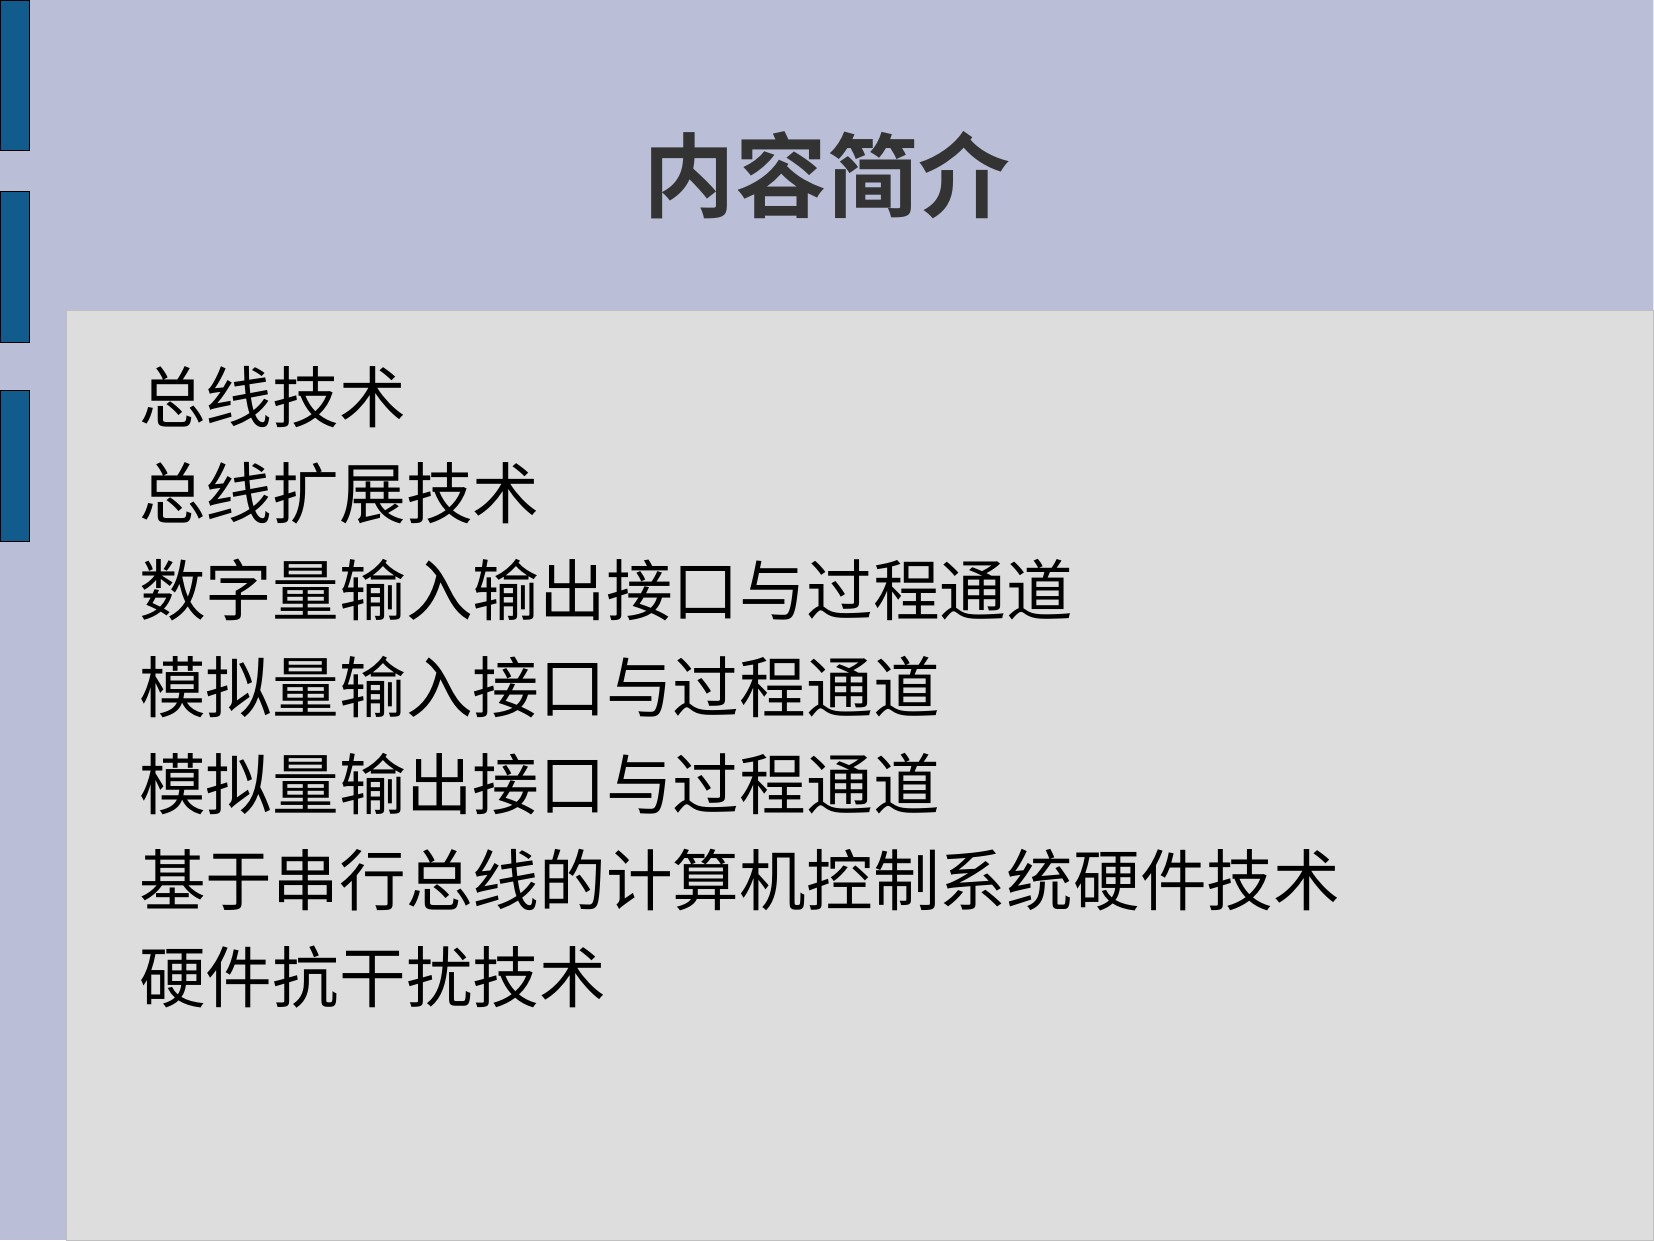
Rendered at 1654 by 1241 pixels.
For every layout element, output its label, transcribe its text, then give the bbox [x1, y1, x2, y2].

list 总线技术 总线扩展技术 数字量输入输出接口与过程通道 模拟量输入接口与过程通道 模拟量输出接口与过程通道 基于串行总线的计算机控制系统硬件技术 硬件抗干扰技术 [121, 344, 1534, 1112]
title 内容简介 [121, 73, 1534, 267]
